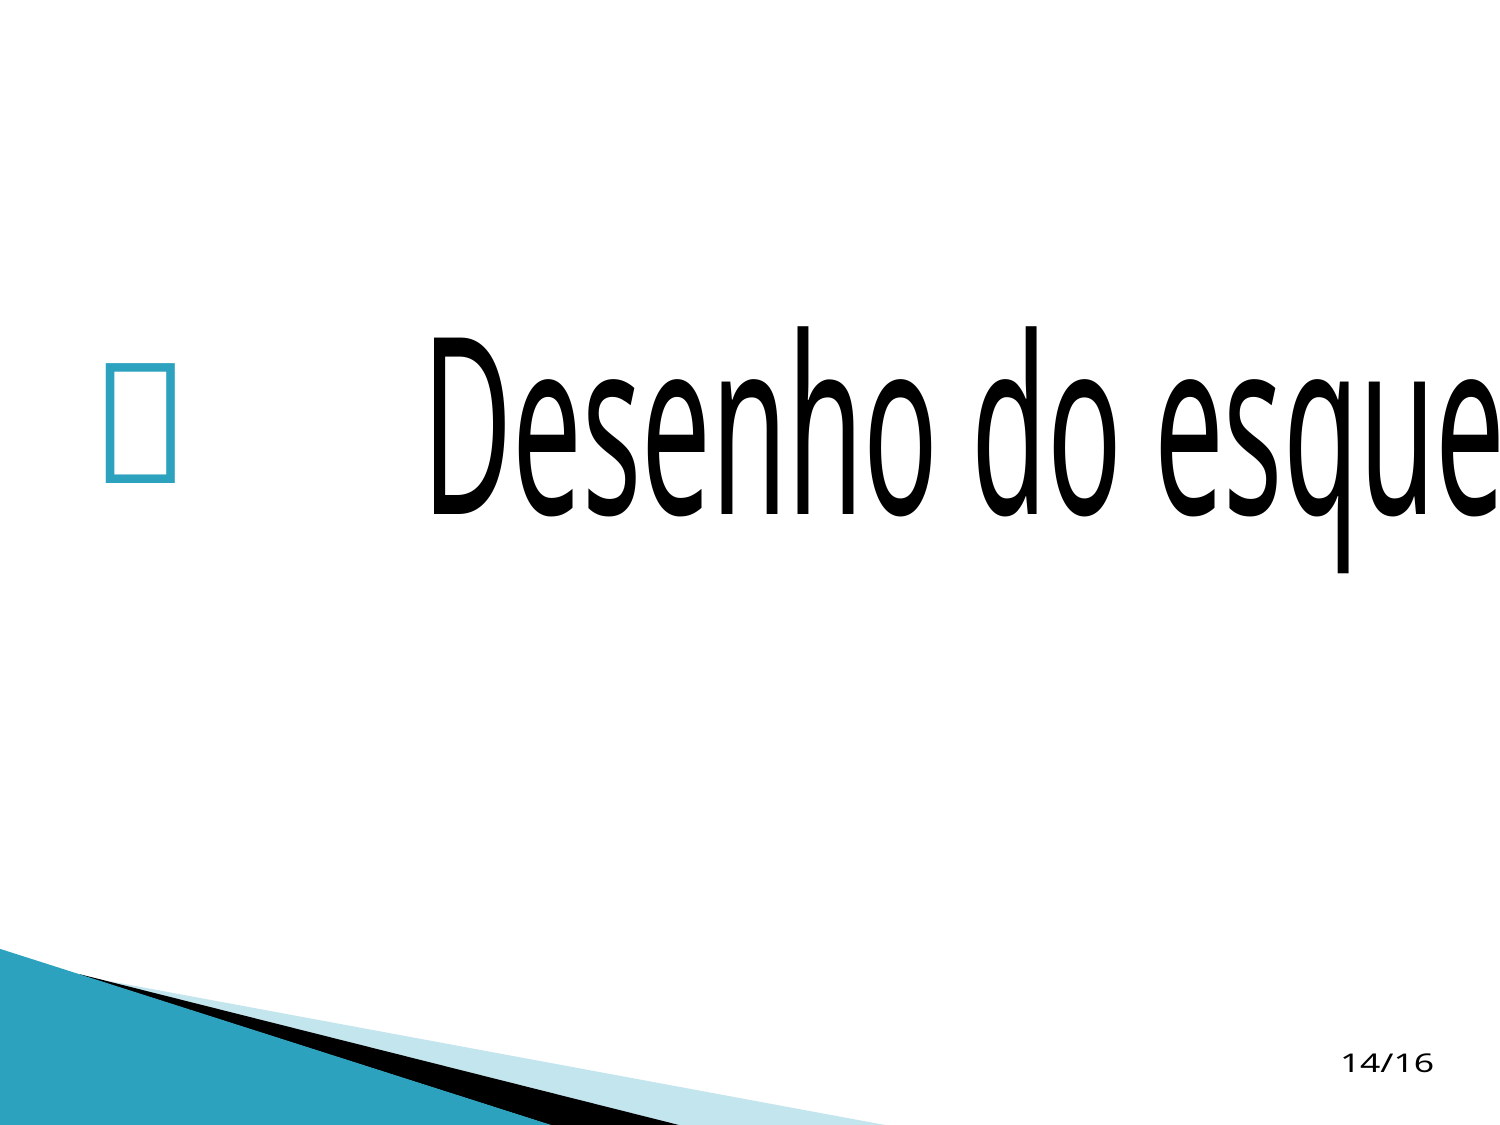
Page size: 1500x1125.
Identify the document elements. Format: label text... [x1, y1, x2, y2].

text_box 14/16 [1325, 1037, 1451, 1089]
list Desenho do esquema [75, 243, 1426, 986]
